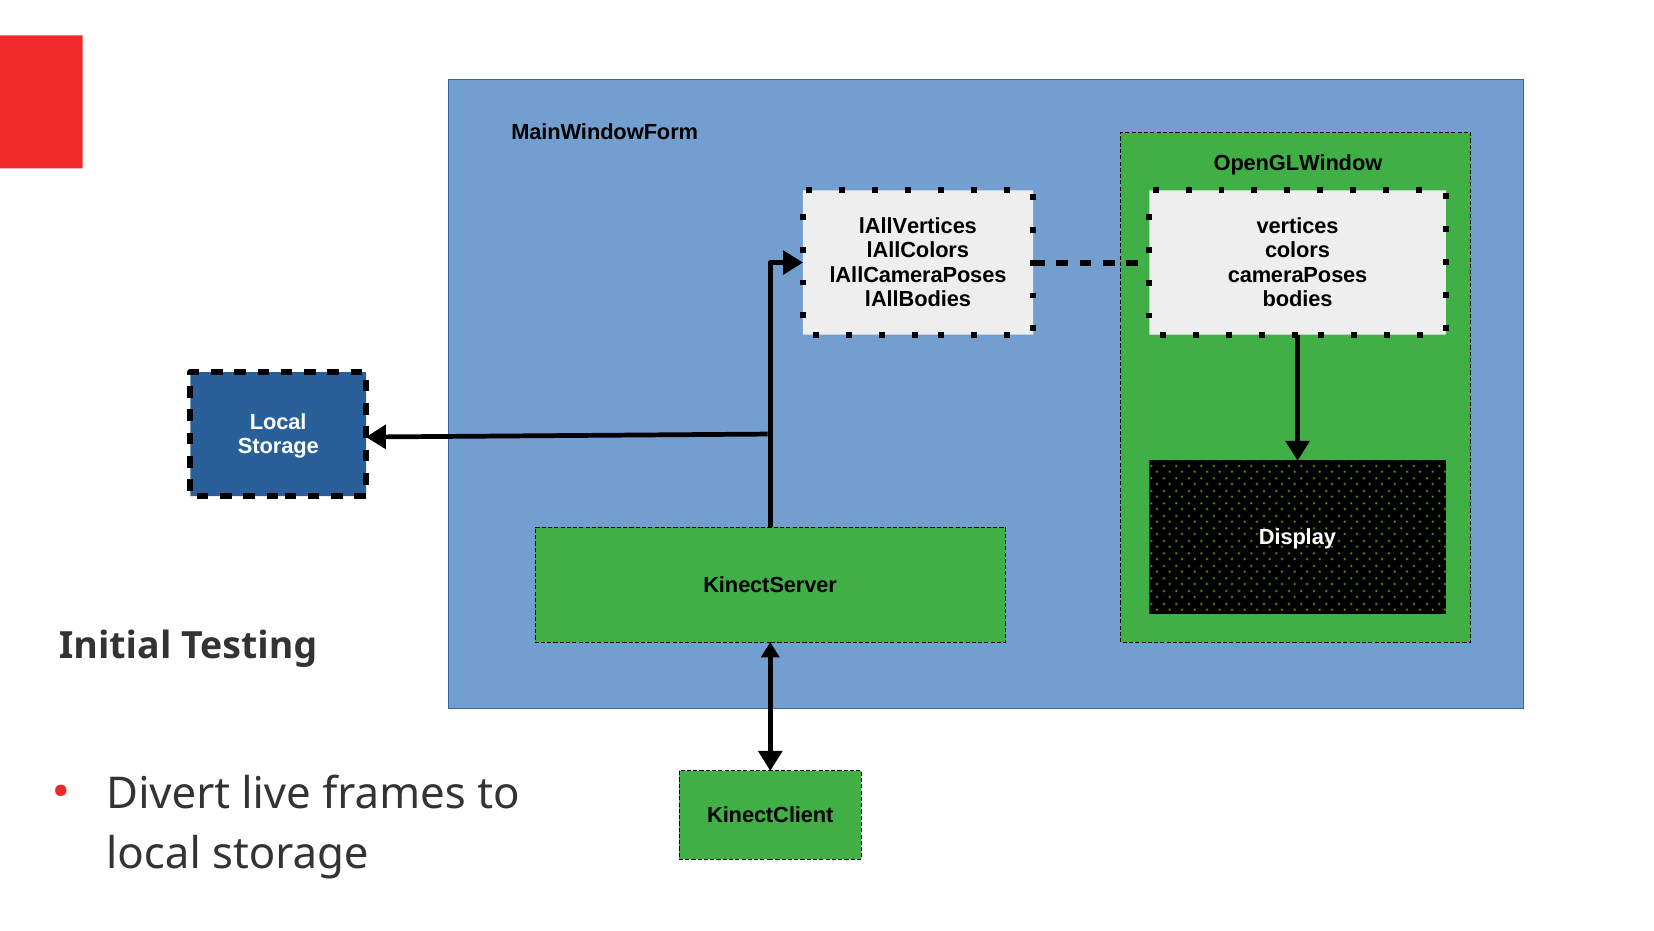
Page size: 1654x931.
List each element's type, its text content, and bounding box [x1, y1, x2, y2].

text_box KinectServer [535, 527, 1006, 643]
list Divert live frames to local storage [35, 761, 626, 931]
text_box Display [1149, 460, 1446, 614]
text_box MainWindowForm [472, 119, 737, 169]
text_box [448, 79, 1524, 709]
text_box lAllVertices lAllColors lAllCameraPoses lAllBodies [802, 190, 1034, 335]
title Initial Testing [59, 566, 497, 723]
text_box [448, 437, 769, 709]
text_box vertices colors cameraPoses bodies [1149, 190, 1446, 335]
text_box Local Storage [190, 372, 367, 497]
text_box OpenGLWindow [1197, 150, 1399, 176]
text_box KinectClient [679, 770, 862, 860]
